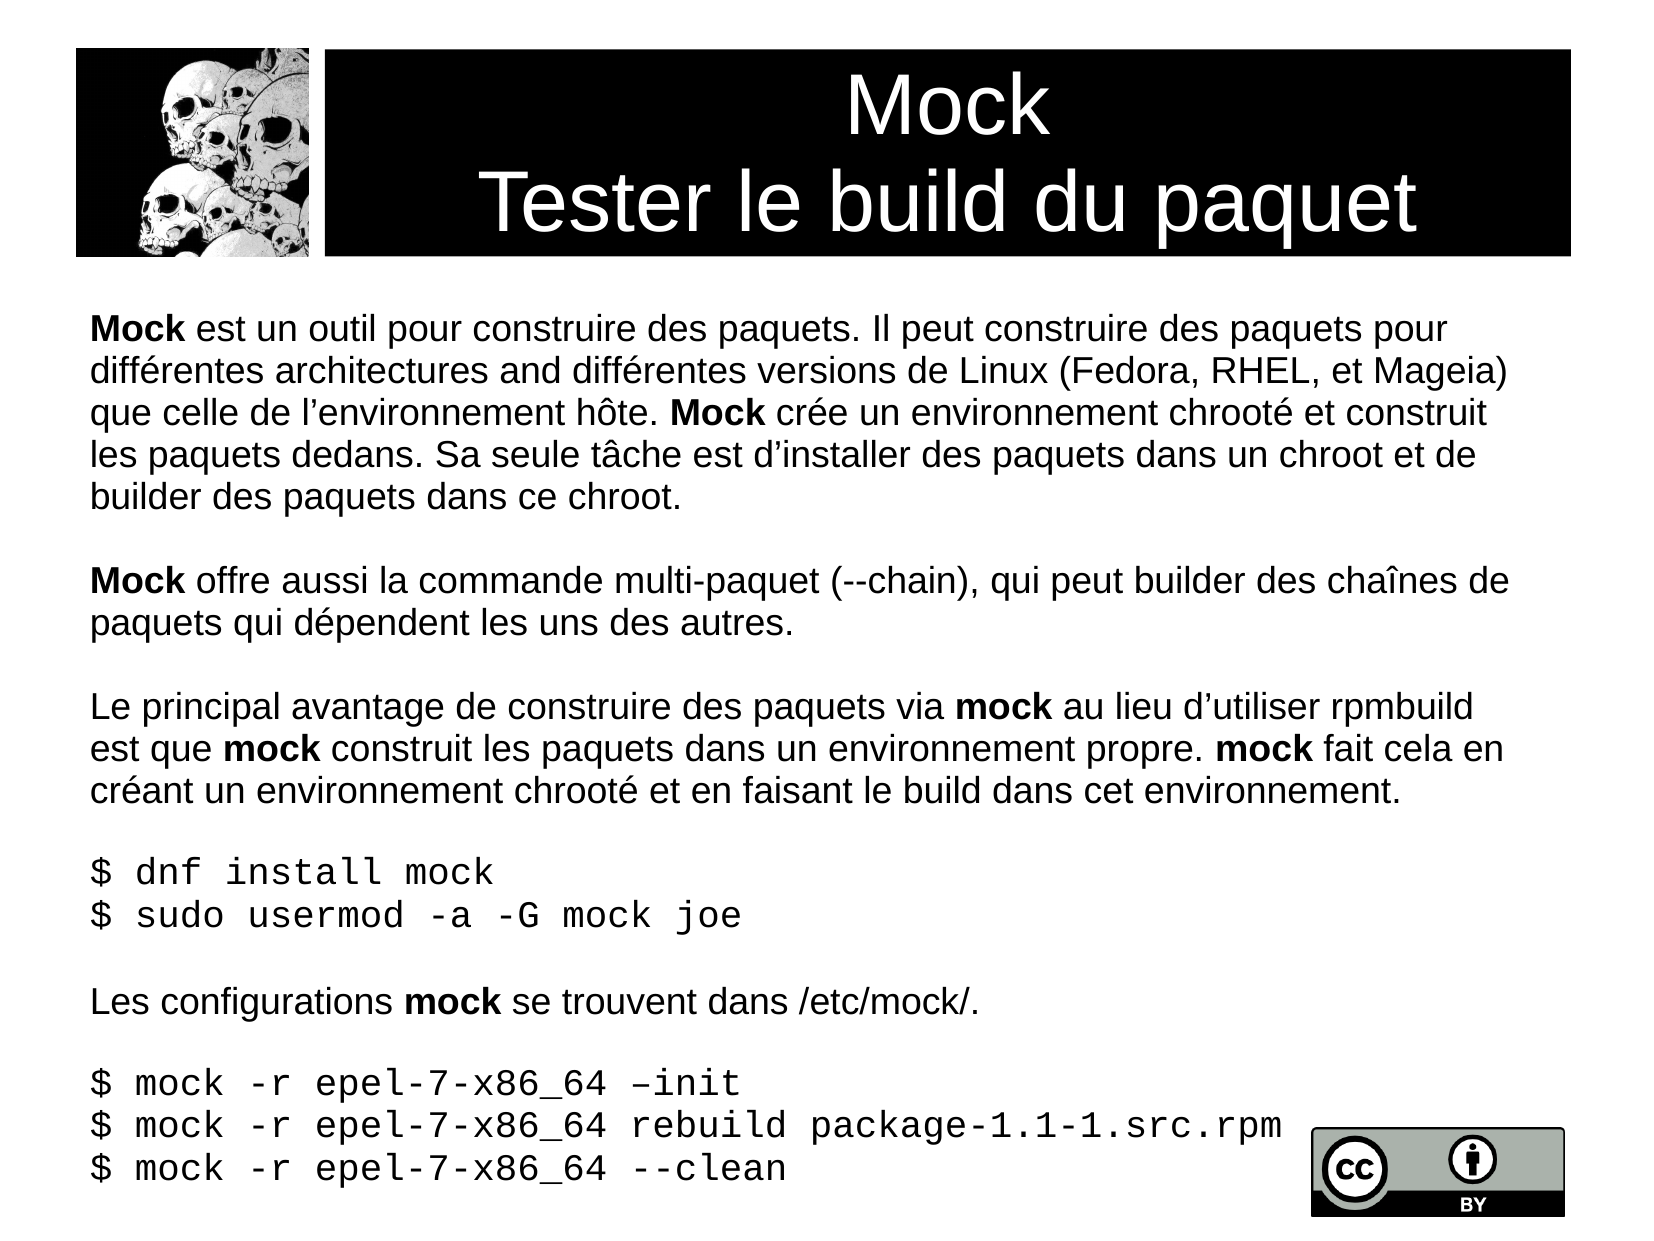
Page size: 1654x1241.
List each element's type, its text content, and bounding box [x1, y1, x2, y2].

text_box Mock est un outil pour construire des paquets. Il peut construire des paquets pour différentes architectures and différentes versions de Linux (Fedora, RHEL, et Mageia) que celle de l’environnement hôte. Mock crée un environnement chrooté et construit les paquets dedans. Sa seule tâche est d’installer des paquets dans un chroot et de builder des paquets dans ce chroot. Mock offre aussi la commande multi-paquet (--chain), qui peut builder des chaînes de paquets qui dépendent les uns des autres. Le principal avantage de construire des paquets via mock au lieu d’utiliser rpmbuild est que mock construit les paquets dans un environnement propre. mock fait cela en créant un environnement chrooté et en faisant le build dans cet environnement. $ dnf install mock $ sudo usermod -a -G mock joe Les configurations mock se trouvent dans /etc/mock/. $ mock -r epel-7-x86_64 –init $ mock -r epel-7-x86_64 rebuild package-1.1-1.src.rpm $ mock -r epel-7-x86_64 --clean [75, 300, 1538, 1200]
picture [76, 48, 309, 257]
picture [1311, 1127, 1565, 1217]
title Mock Tester le build du paquet [324, 49, 1571, 257]
